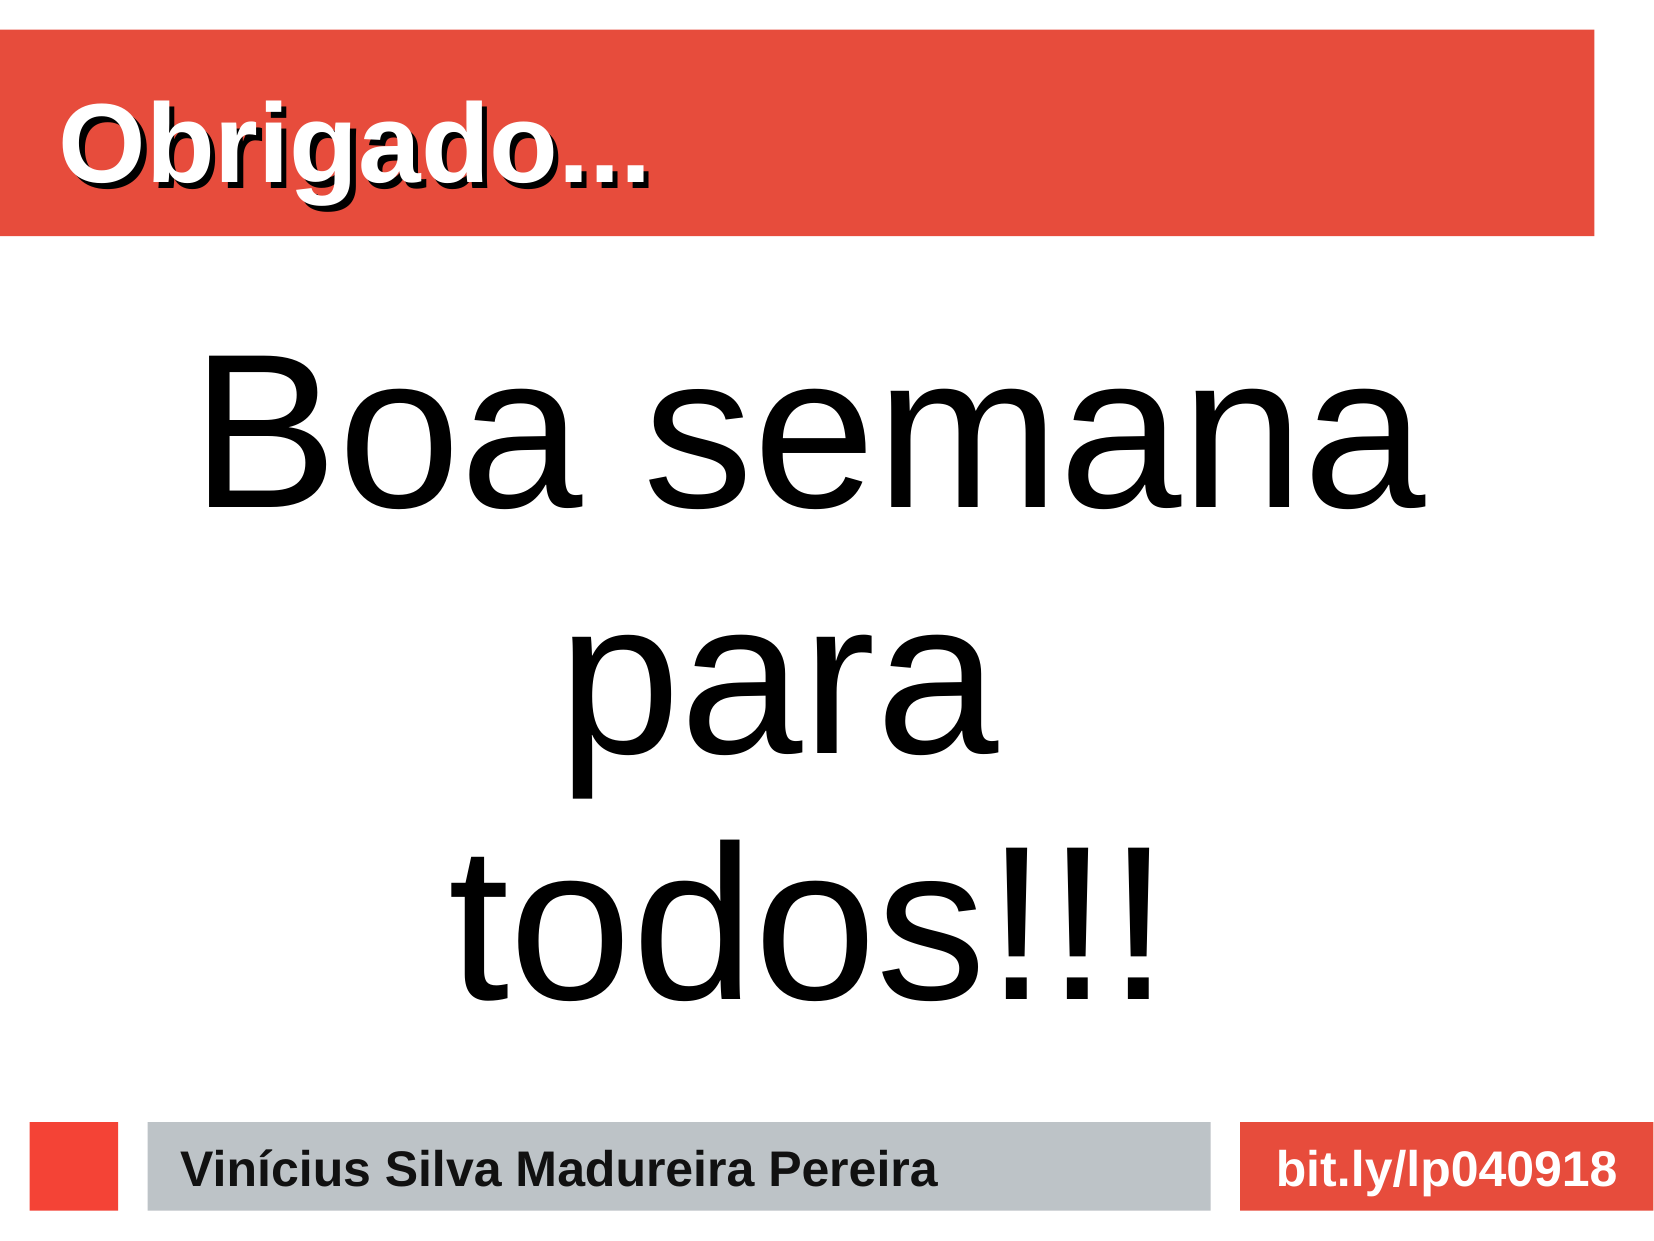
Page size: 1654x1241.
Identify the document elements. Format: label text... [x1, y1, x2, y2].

text_box Boa semana para todos!!! [70, 301, 1548, 1087]
text_box Vinícius Silva Madureira Pereira [165, 1133, 1170, 1205]
title Obrigado... [59, 59, 1595, 207]
text_box bit.ly/lp040918 [1228, 1133, 1654, 1205]
